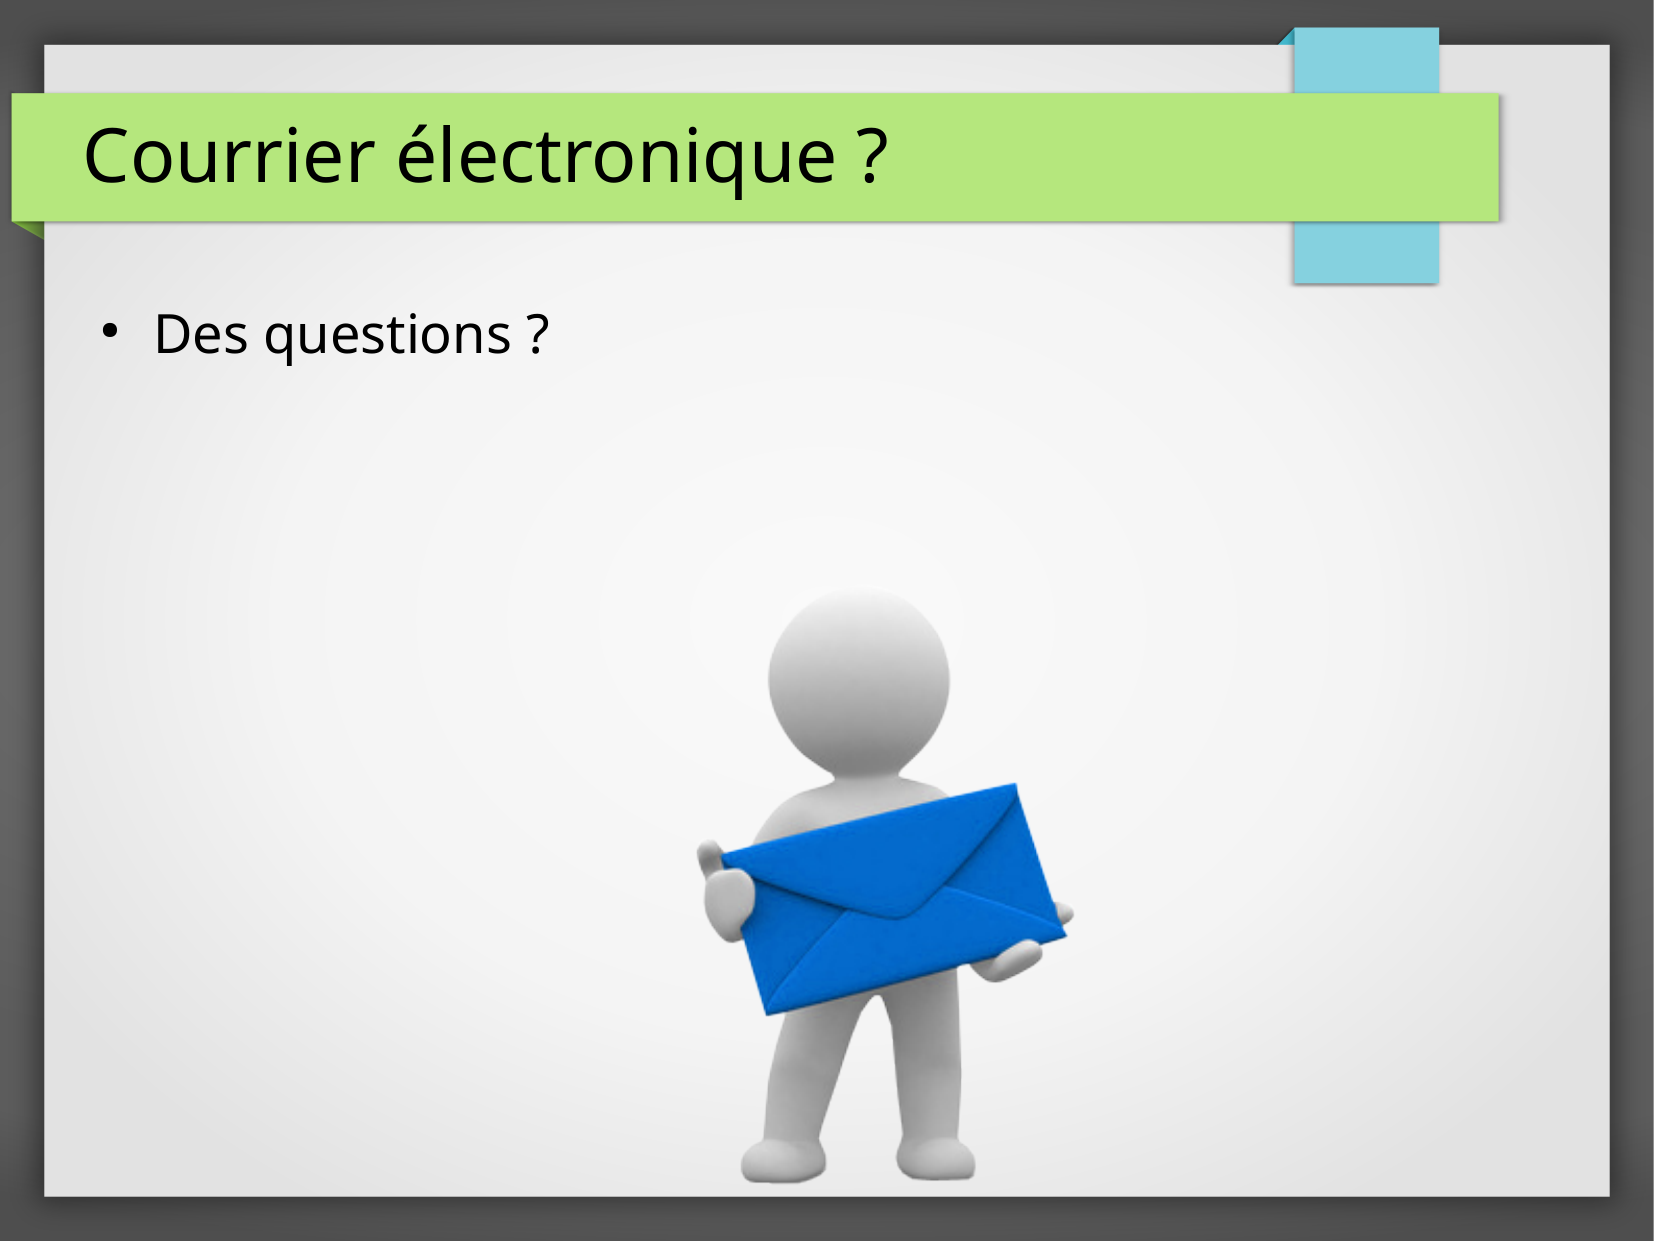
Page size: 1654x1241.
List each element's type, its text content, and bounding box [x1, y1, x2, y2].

picture [0, 0, 1654, 1241]
list Des questions ? [82, 295, 1571, 1015]
title Courrier électronique ? [82, 60, 1477, 248]
